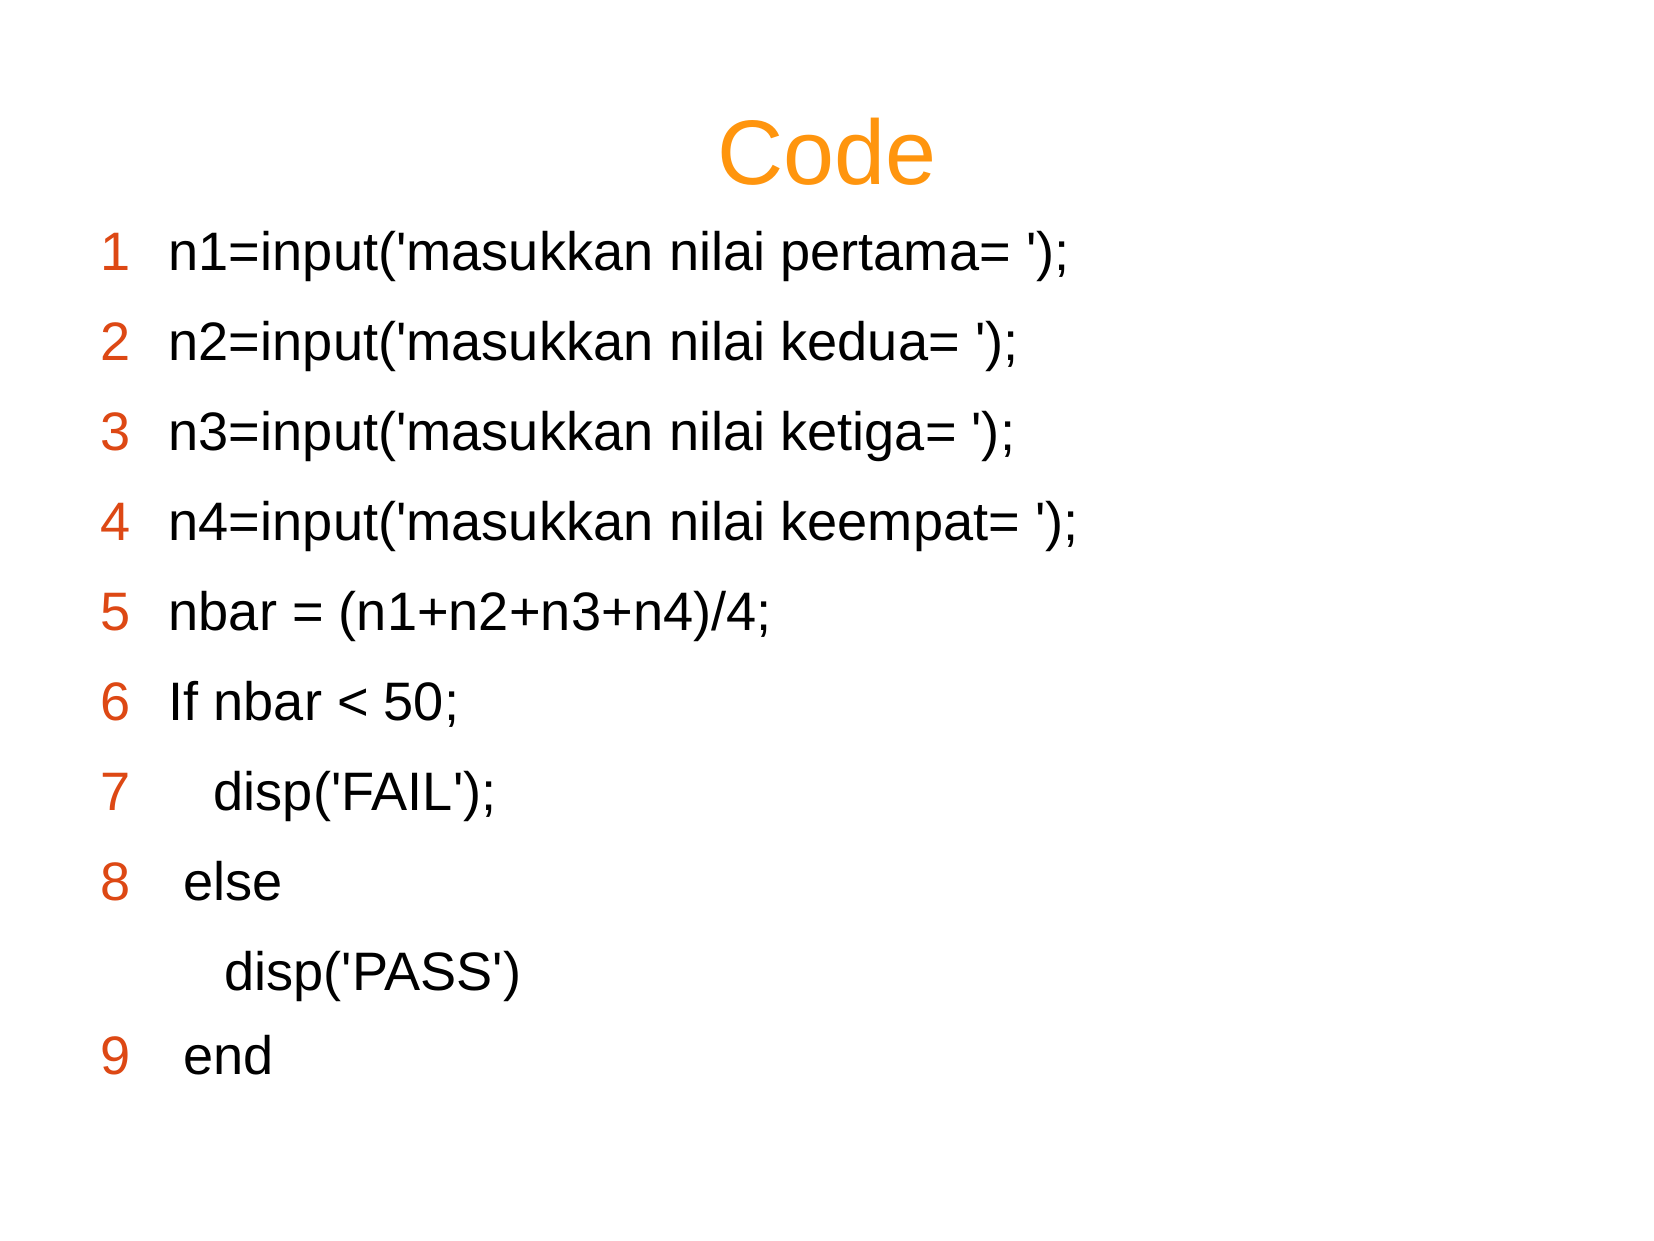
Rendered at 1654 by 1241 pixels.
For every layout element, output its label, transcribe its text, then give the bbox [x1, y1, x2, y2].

title Code [82, 49, 1571, 221]
list n1=input('masukkan nilai pertama= '); n2=input('masukkan nilai kedua= '); n3=input('masukkan nilai ketiga= '); n4=input('masukkan nilai keempat= '); nbar = (n1+n2+n3+n4)/4; If nbar < 50; disp('FAIL'); else disp('PASS') end [82, 221, 1571, 1159]
